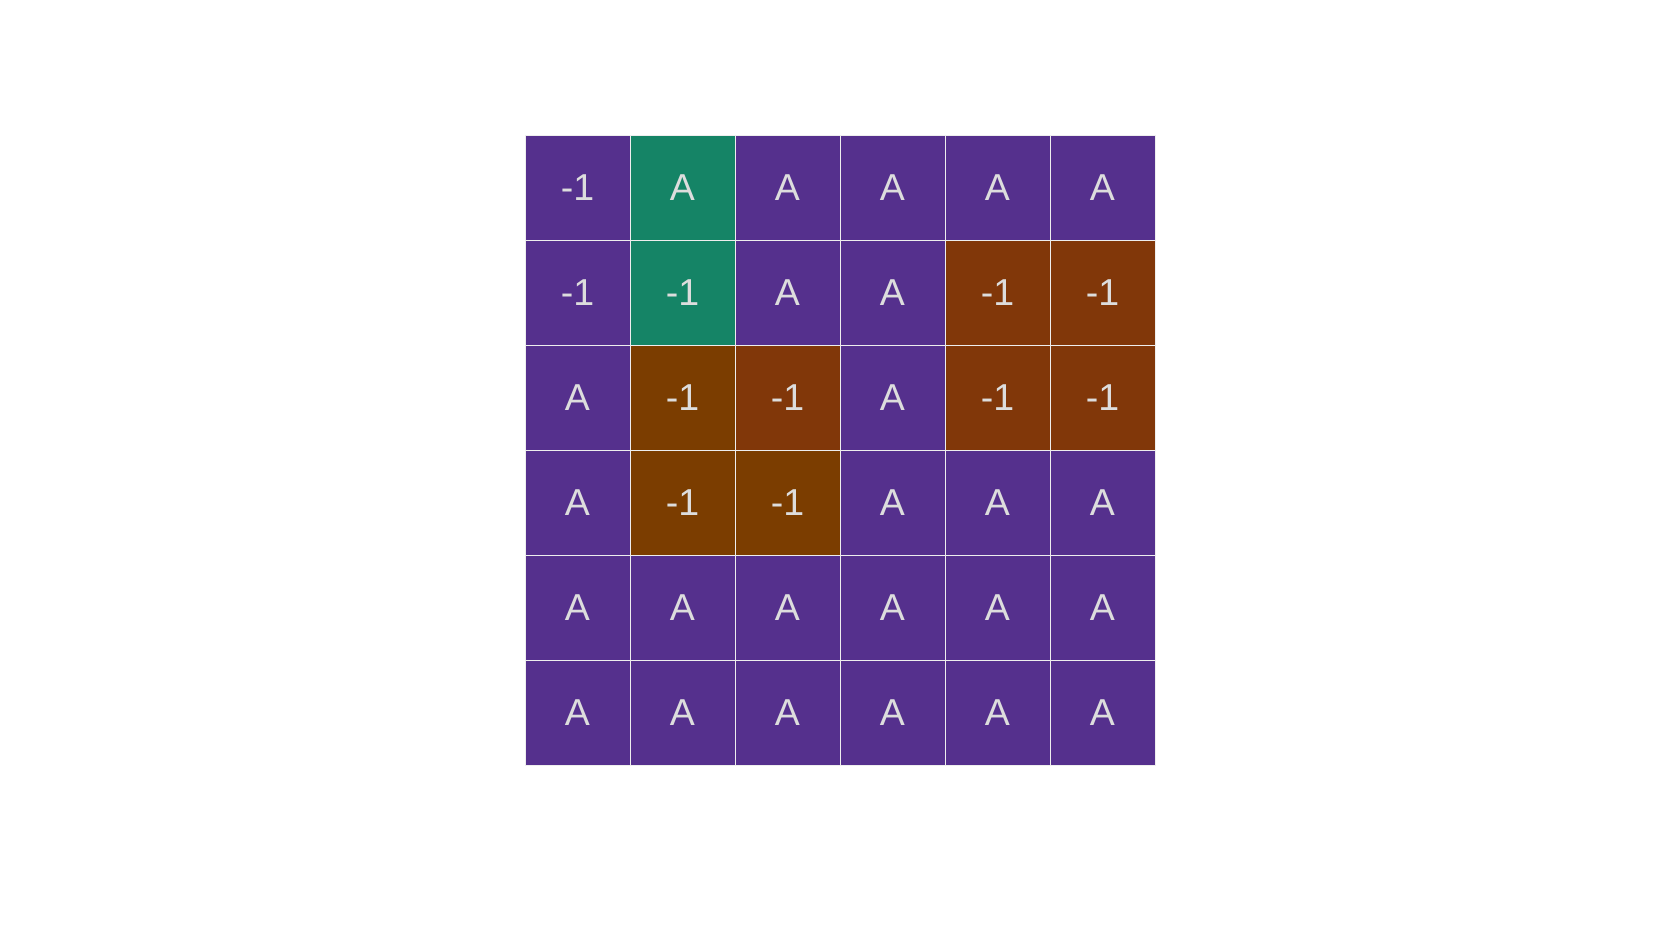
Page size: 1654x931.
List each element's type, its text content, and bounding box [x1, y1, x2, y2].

text_box A [840, 660, 945, 766]
text_box A [735, 660, 840, 766]
text_box A [735, 240, 840, 345]
text_box A [735, 555, 840, 660]
text_box A [945, 660, 1050, 766]
text_box -1 [945, 345, 1050, 450]
text_box A [840, 555, 945, 660]
text_box A [1050, 555, 1156, 660]
text_box A [840, 135, 945, 240]
text_box -1 [525, 240, 630, 345]
text_box A [525, 345, 630, 450]
text_box A [840, 240, 945, 345]
text_box -1 [1050, 240, 1156, 345]
text_box A [840, 345, 945, 450]
text_box A [525, 660, 630, 766]
text_box A [840, 450, 945, 555]
text_box -1 [630, 450, 735, 555]
text_box -1 [735, 450, 840, 555]
text_box A [525, 450, 630, 555]
text_box A [945, 450, 1050, 555]
text_box -1 [525, 135, 630, 240]
text_box A [525, 555, 630, 660]
text_box -1 [1050, 345, 1156, 450]
text_box A [735, 135, 840, 240]
text_box A [1050, 660, 1156, 766]
text_box -1 [945, 240, 1050, 345]
text_box -1 [630, 345, 735, 450]
text_box A [630, 555, 735, 660]
text_box A [630, 660, 735, 766]
text_box -1 [735, 345, 840, 450]
text_box -1 [630, 240, 735, 345]
text_box A [945, 135, 1050, 240]
text_box A [1050, 135, 1156, 240]
text_box A [945, 555, 1050, 660]
text_box A [630, 135, 735, 240]
text_box A [1050, 450, 1156, 555]
